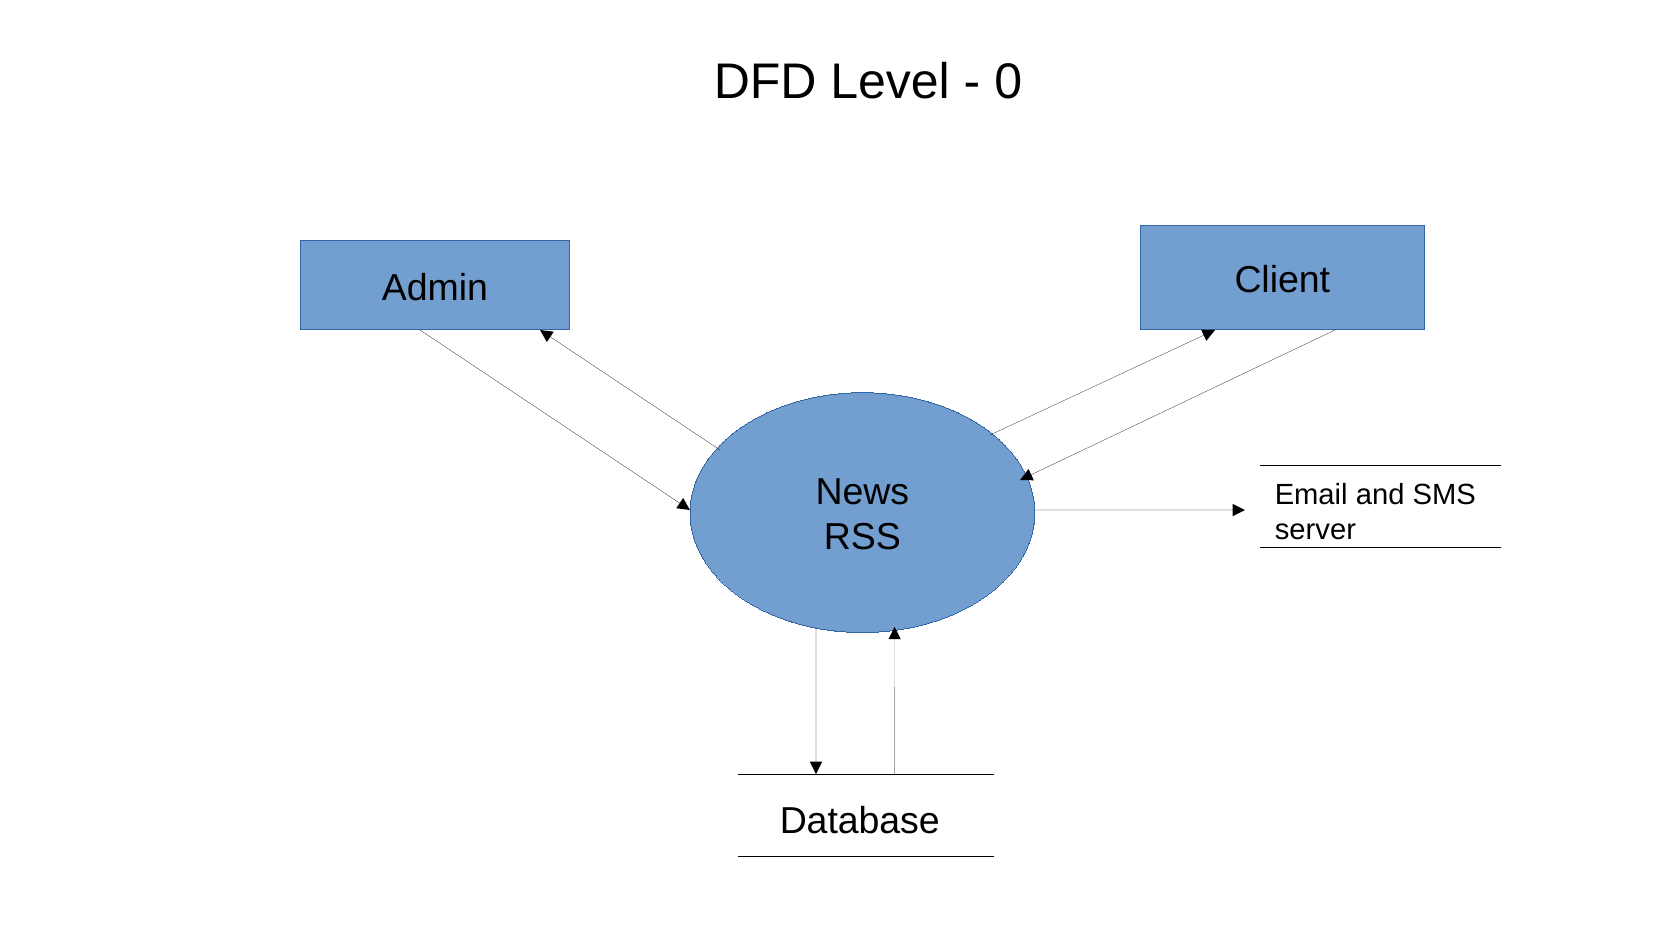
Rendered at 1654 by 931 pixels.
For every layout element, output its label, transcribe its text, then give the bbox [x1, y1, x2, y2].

text_box Email and SMS server [1260, 468, 1515, 549]
text_box News RSS [690, 392, 1035, 633]
text_box Client [1140, 225, 1425, 330]
text_box Database [765, 789, 990, 846]
text_box Admin [300, 240, 570, 330]
text_box DFD Level - 0 [82, 37, 1654, 120]
